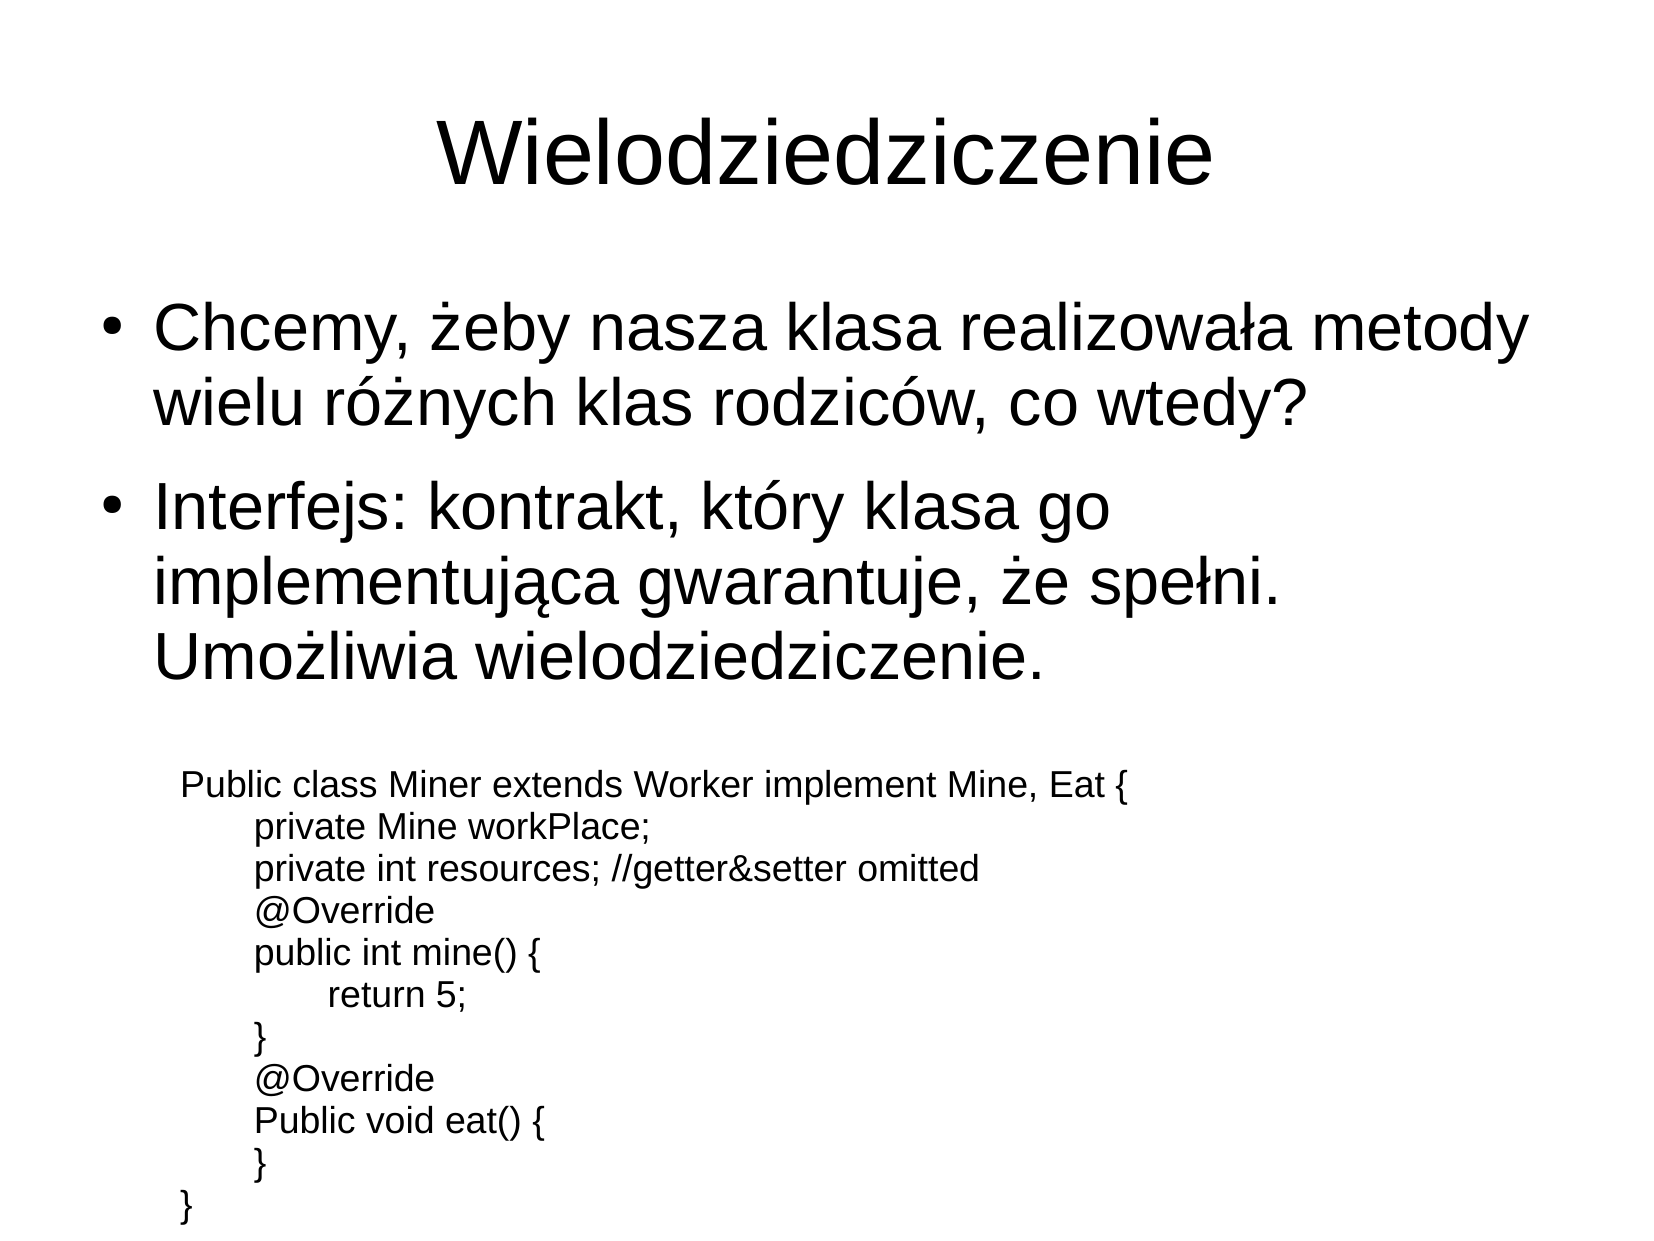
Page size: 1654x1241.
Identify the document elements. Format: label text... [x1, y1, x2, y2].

title Wielodziedziczenie [82, 49, 1571, 257]
list Chcemy, żeby nasza klasa realizowała metody wielu różnych klas rodziców, co wtedy? Interfejs: kontrakt, który klasa go implementująca gwarantuje, że spełni. Umożliwia wielodziedziczenie. [82, 290, 1571, 1010]
text_box Public class Miner extends Worker implement Mine, Eat { private Mine workPlace; private int resources; //getter&setter omitted @Override public int mine() { return 5; } @Override Public void eat() { } } [165, 755, 1158, 1233]
